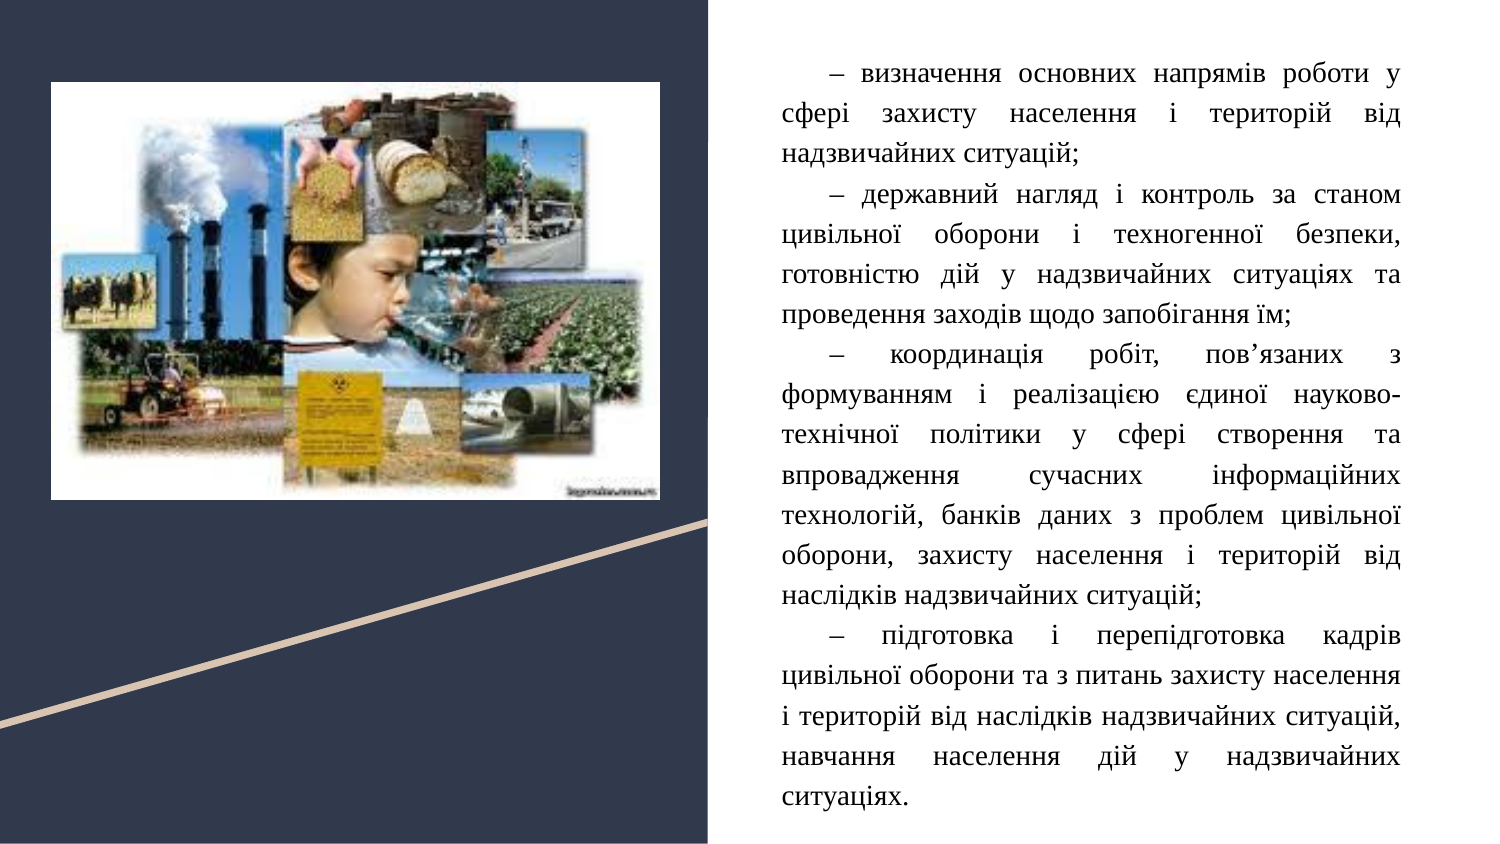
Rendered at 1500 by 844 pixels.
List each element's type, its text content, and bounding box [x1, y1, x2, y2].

picture [51, 82, 660, 500]
list – визначення основних напрямів роботи у сфері захисту населення і територій від надзвичайних ситуацій; – державний нагляд і контроль за станом цивільної оборони і техногенної безпеки, готовністю дій у надзвичайних ситуаціях та проведення заходів щодо запобігання їм; – координація робіт, пов’язаних з формуванням і реалізацією єдиної науково-технічної політики у сфері створення та впровадження сучасних інформаційних технологій, банків даних з проблем цивільної оборони, захисту населення і територій від наслідків надзвичайних ситуацій; – підготовка і перепідготовка кадрів цивільної оборони та з питань захисту населення і територій від наслідків надзвичайних ситуацій, навчання населення дій у надзвичайних ситуаціях. [750, 33, 1434, 706]
title , [51, 500, 660, 800]
